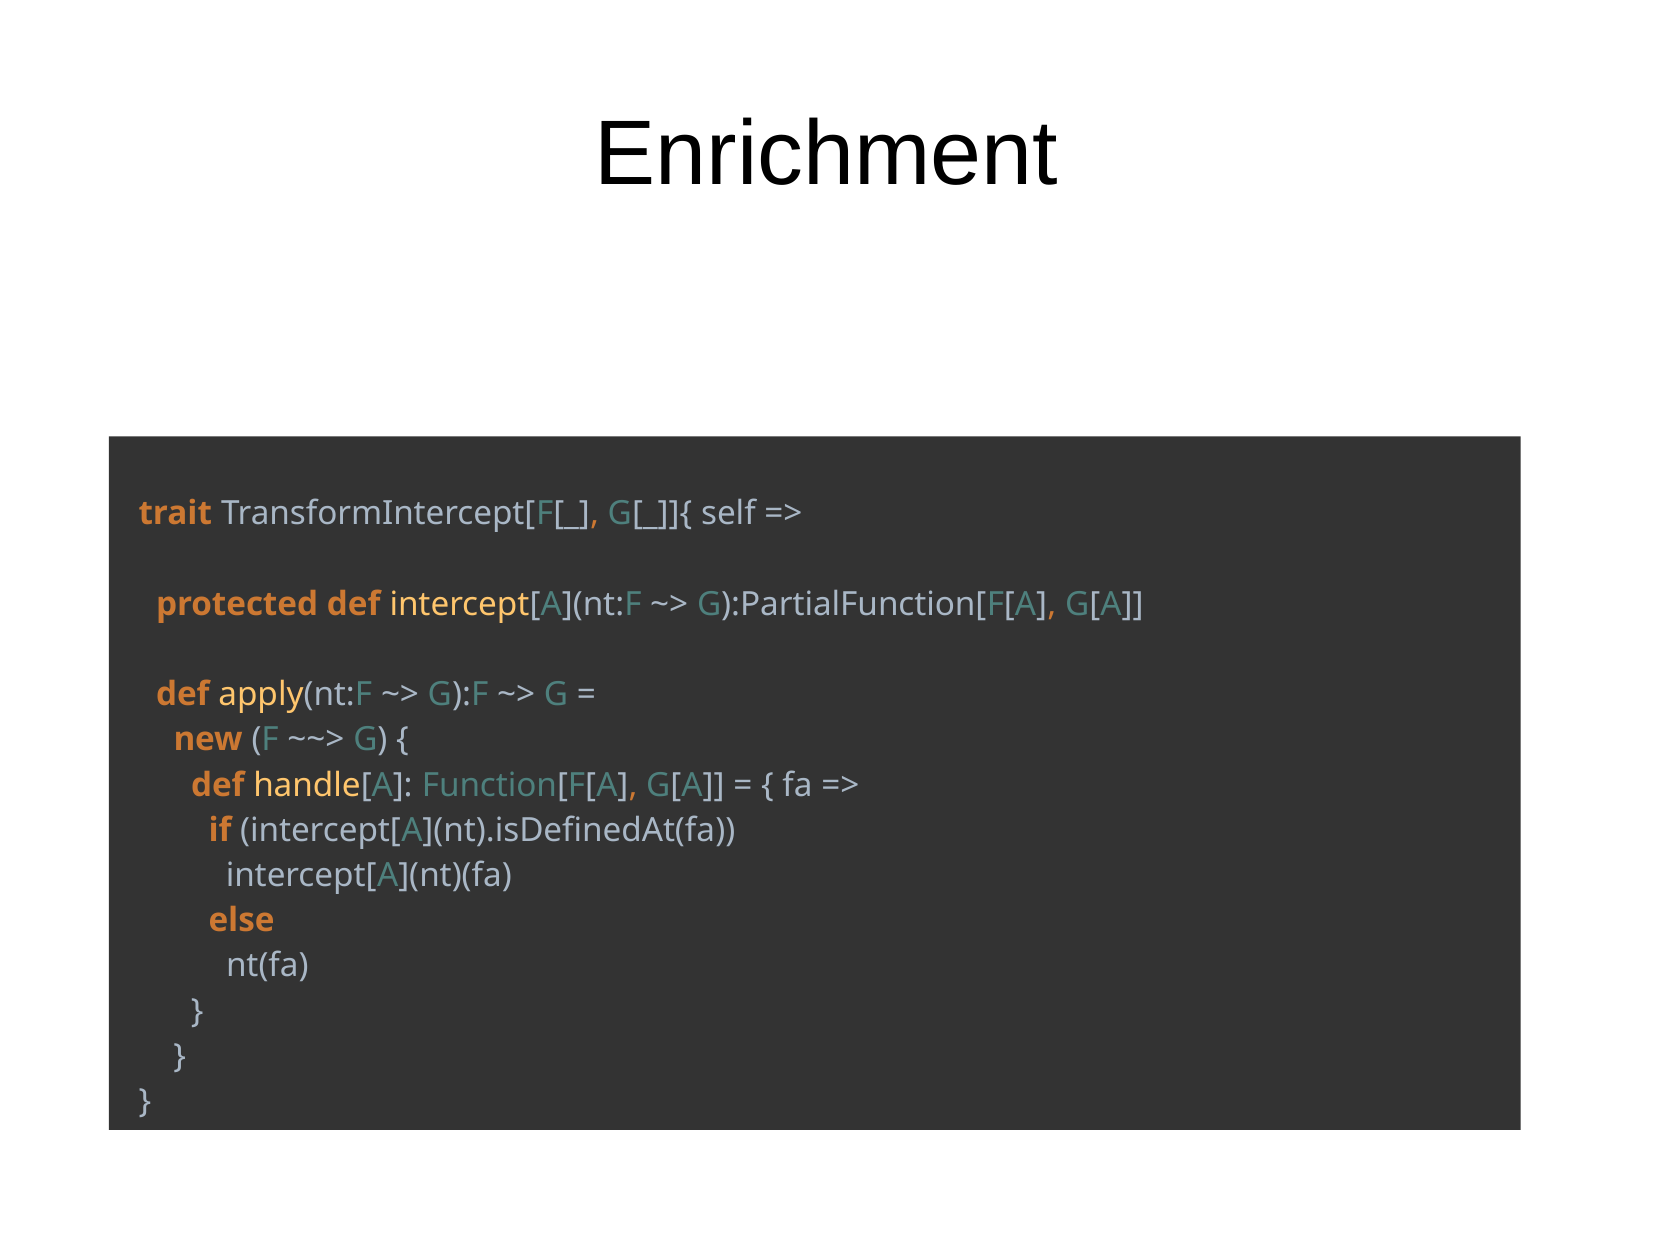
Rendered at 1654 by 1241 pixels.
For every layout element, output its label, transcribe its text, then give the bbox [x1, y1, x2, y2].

title Enrichment [82, 49, 1571, 257]
text_box trait TransformIntercept[F[_], G[_]]{ self => protected def intercept[A](nt:F ~> G):PartialFunction[F[A], G[A]] def apply(nt:F ~> G):F ~> G = new (F ~~> G) { def handle[A]: Function[F[A], G[A]] = { fa => if (intercept[A](nt).isDefinedAt(fa)) intercept[A](nt)(fa) else nt(fa) } } } [108, 436, 1521, 1064]
